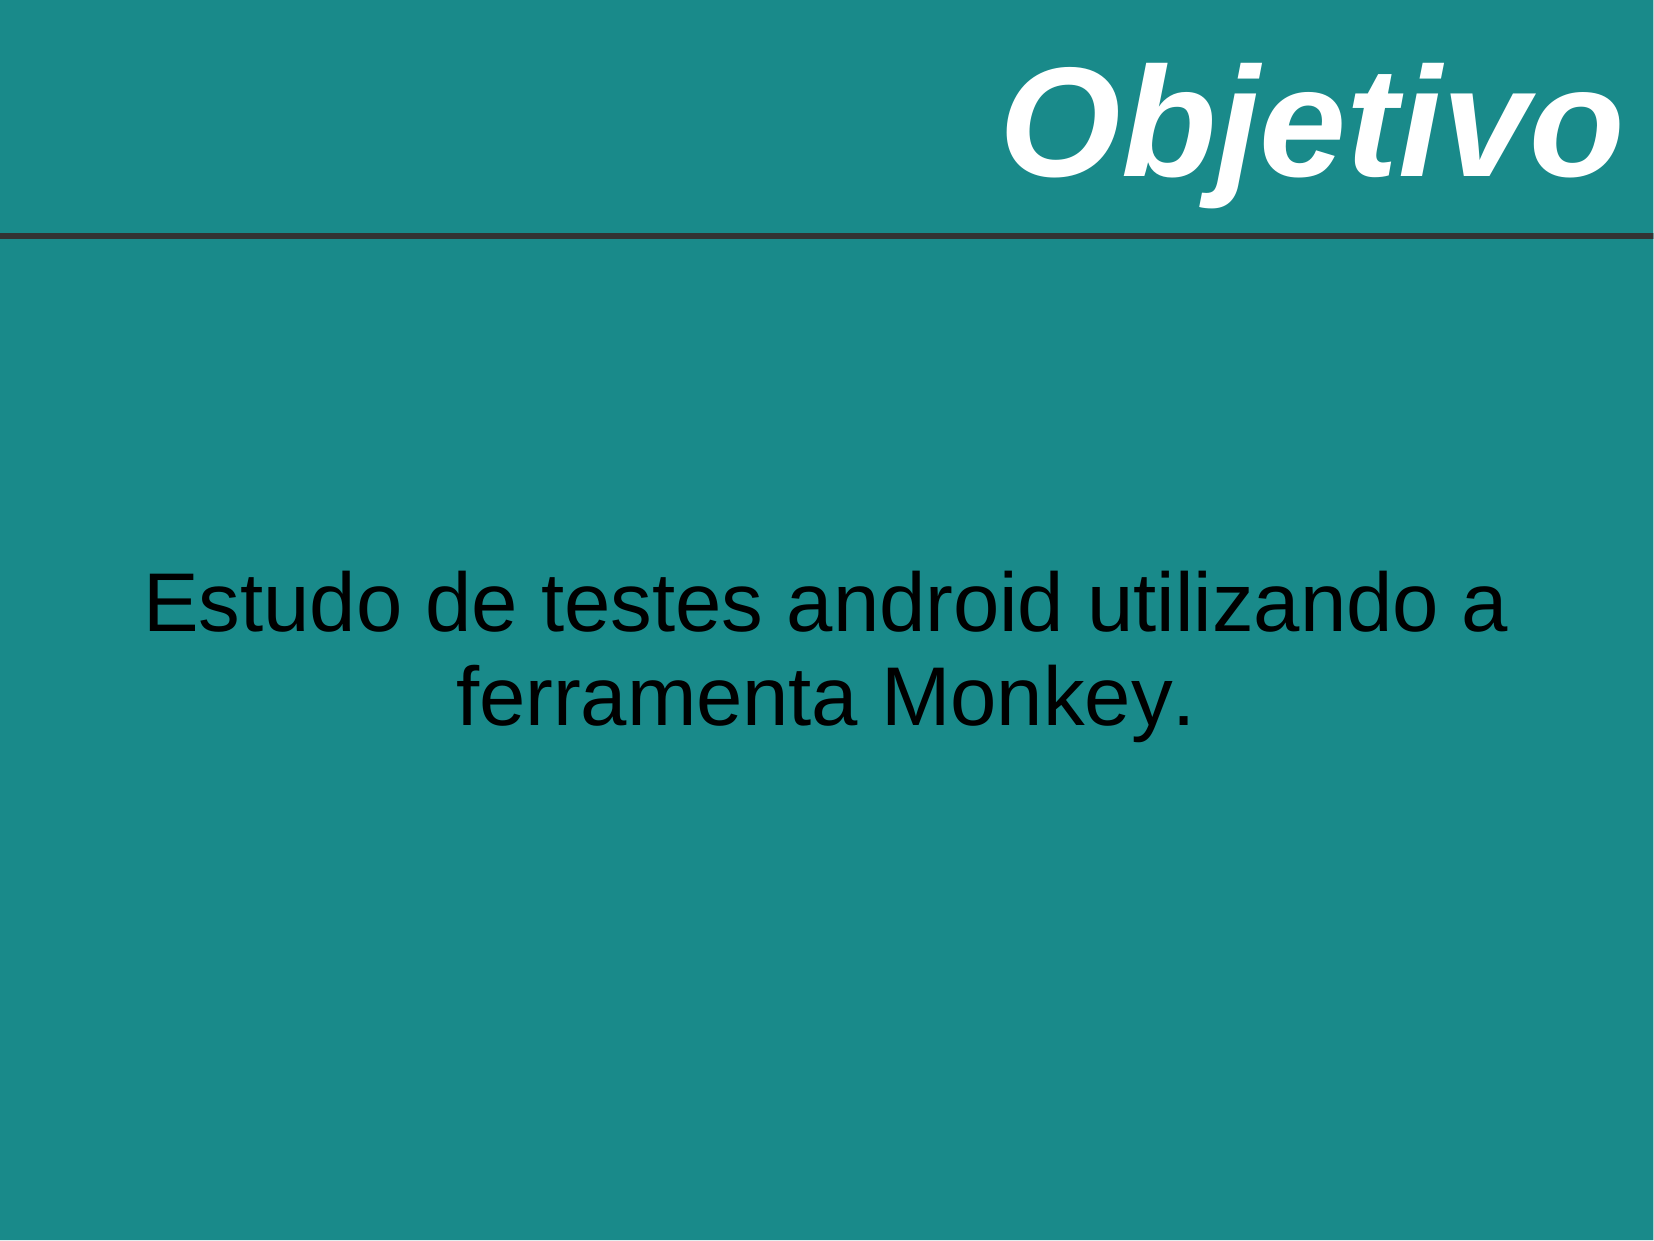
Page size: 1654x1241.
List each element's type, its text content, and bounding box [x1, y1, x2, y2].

text_box [0, 239, 1654, 1241]
subtitle Estudo de testes android utilizando a ferramenta Monkey. [82, 290, 1571, 1010]
text_box [0, 0, 1654, 233]
text_box Objetivo [15, 27, 1640, 218]
